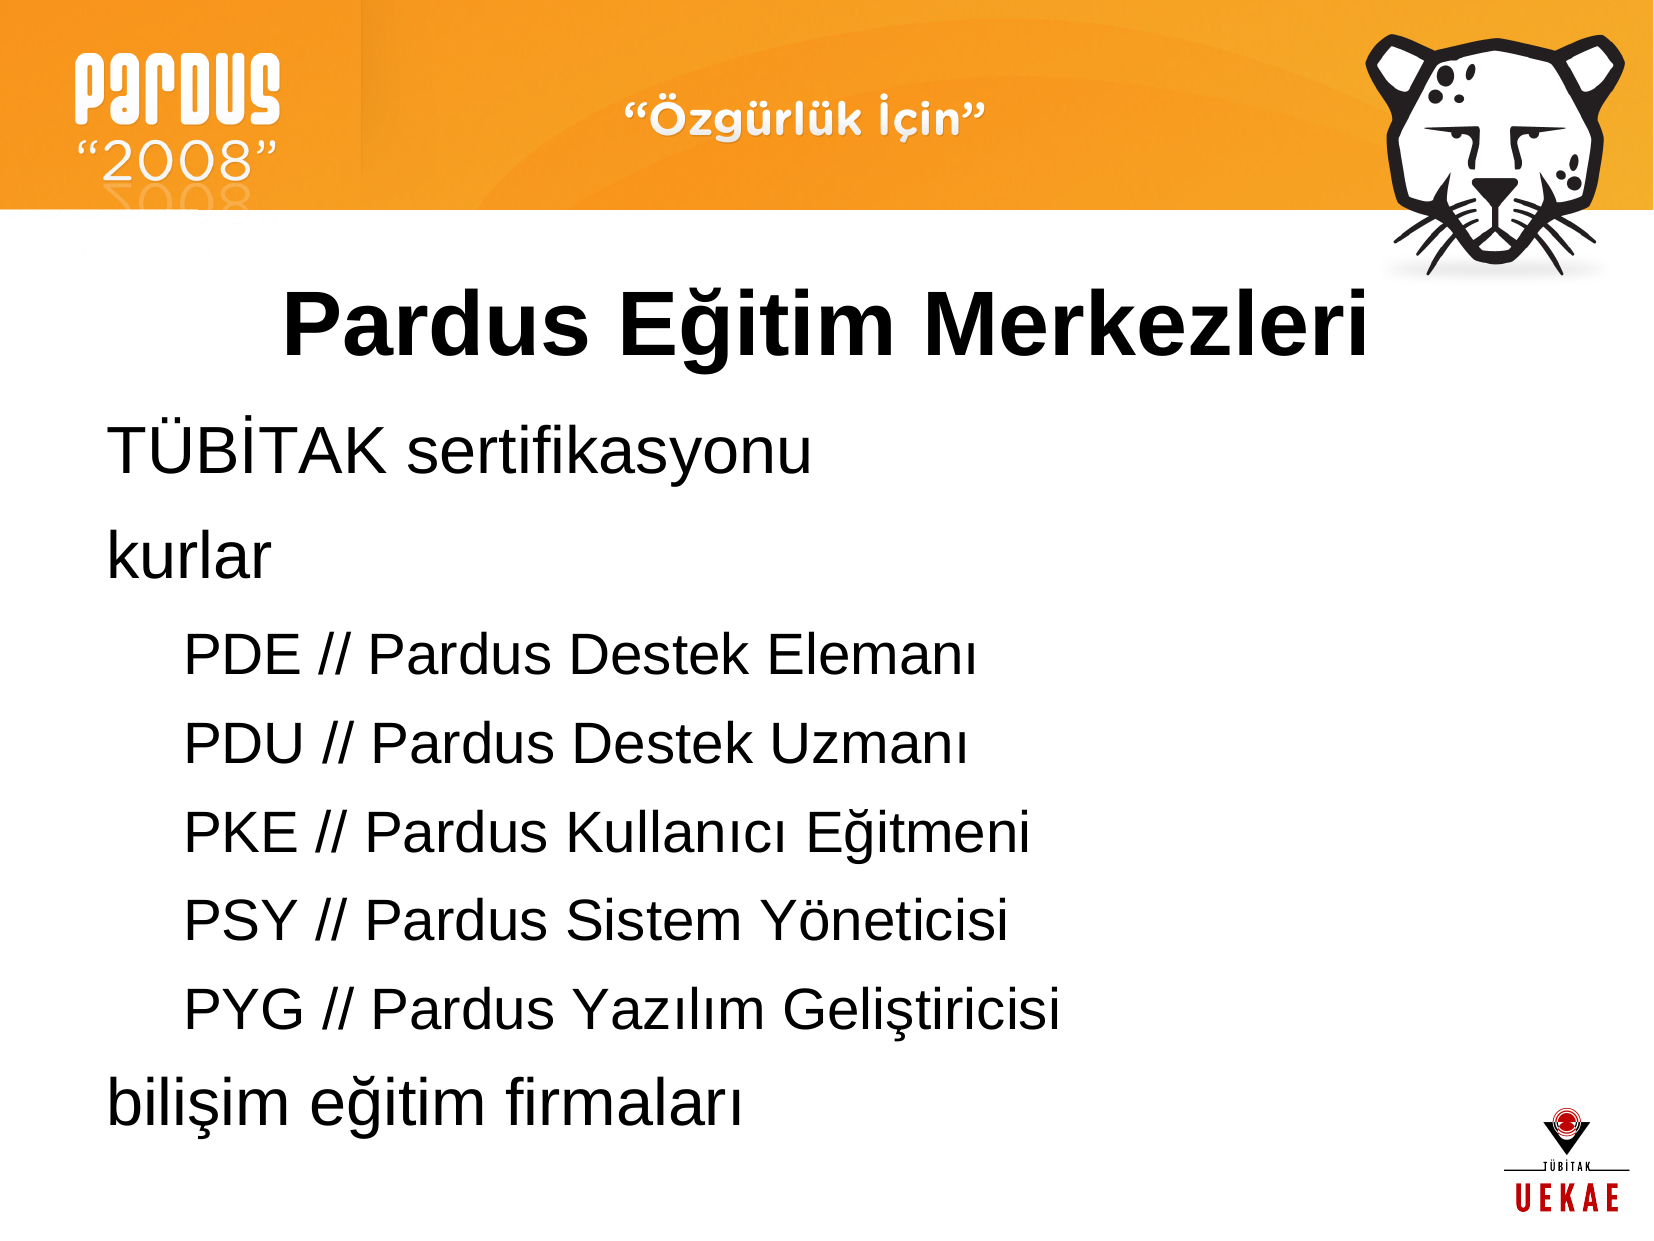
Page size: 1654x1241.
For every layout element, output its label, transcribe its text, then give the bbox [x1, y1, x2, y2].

picture [0, 0, 1654, 293]
title Pardus Eğitim Merkezleri [82, 220, 1571, 428]
picture [1500, 1104, 1634, 1215]
list TÜBİTAK sertifikasyonu kurlar PDE // Pardus Destek Elemanı PDU // Pardus Destek Uzmanı PKE // Pardus Kullanıcı Eğitmeni PSY // Pardus Sistem Yöneticisi PYG // Pardus Yazılım Geliştiricisi bilişim eğitim firmaları [88, 413, 1571, 1141]
